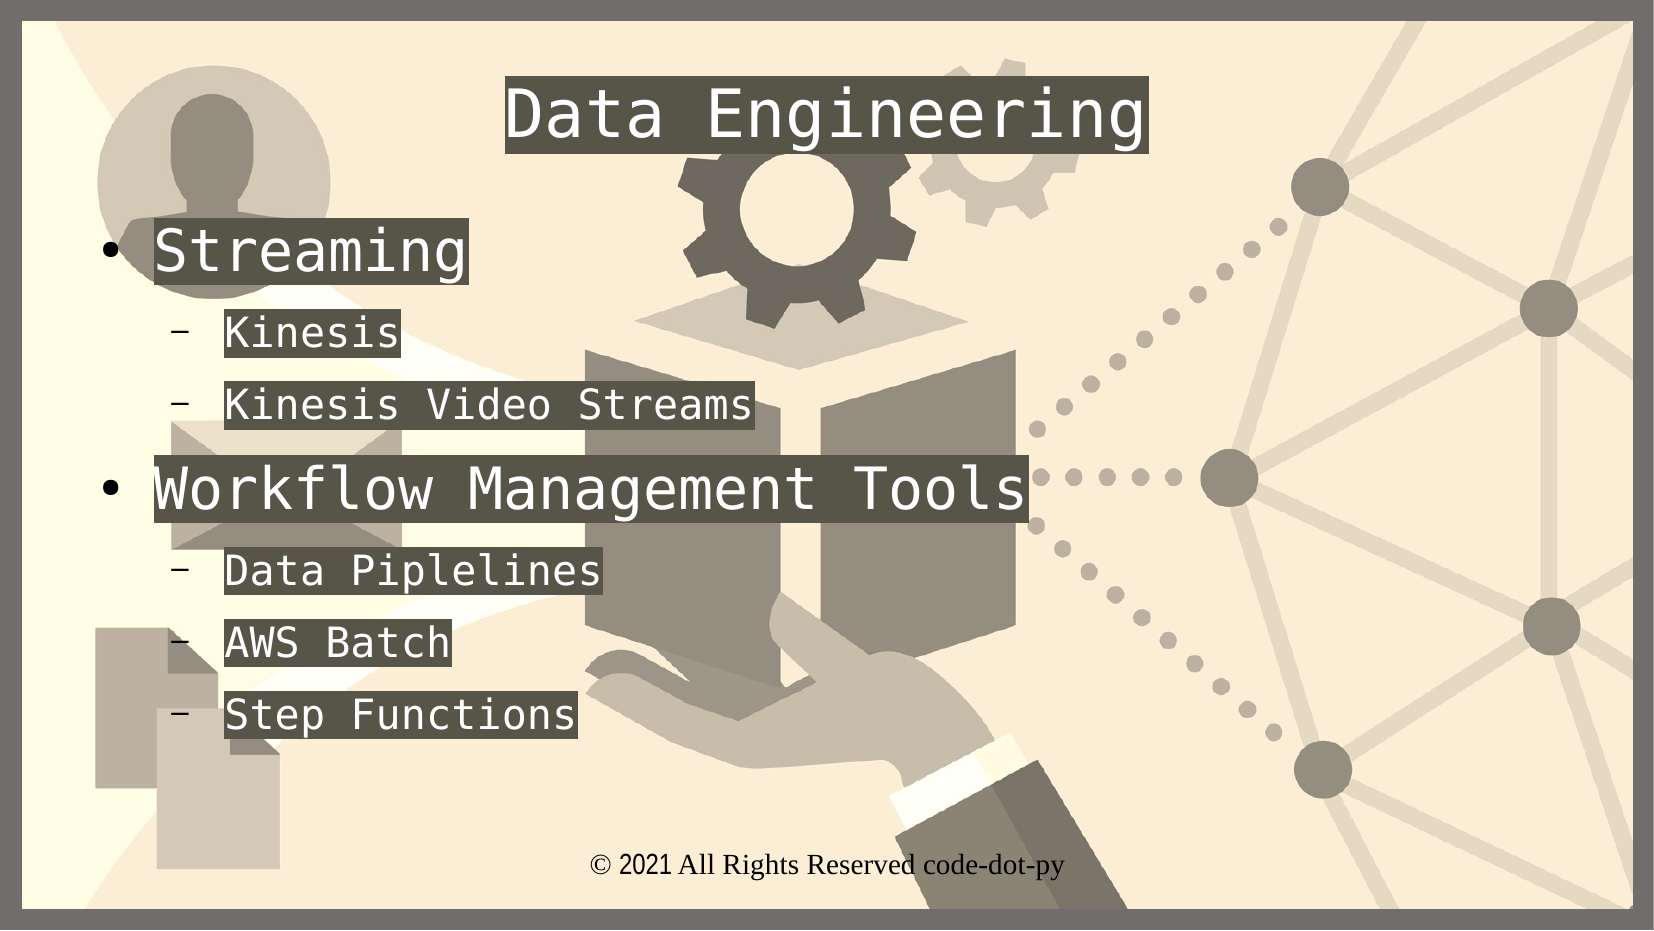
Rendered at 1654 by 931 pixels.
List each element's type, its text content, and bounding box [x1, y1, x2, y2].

list Streaming Kinesis Kinesis Video Streams Workflow Management Tools Data Piplelines AWS Batch Step Functions [82, 217, 1571, 758]
title Data Engineering [82, 37, 1571, 193]
picture [0, 0, 1654, 930]
